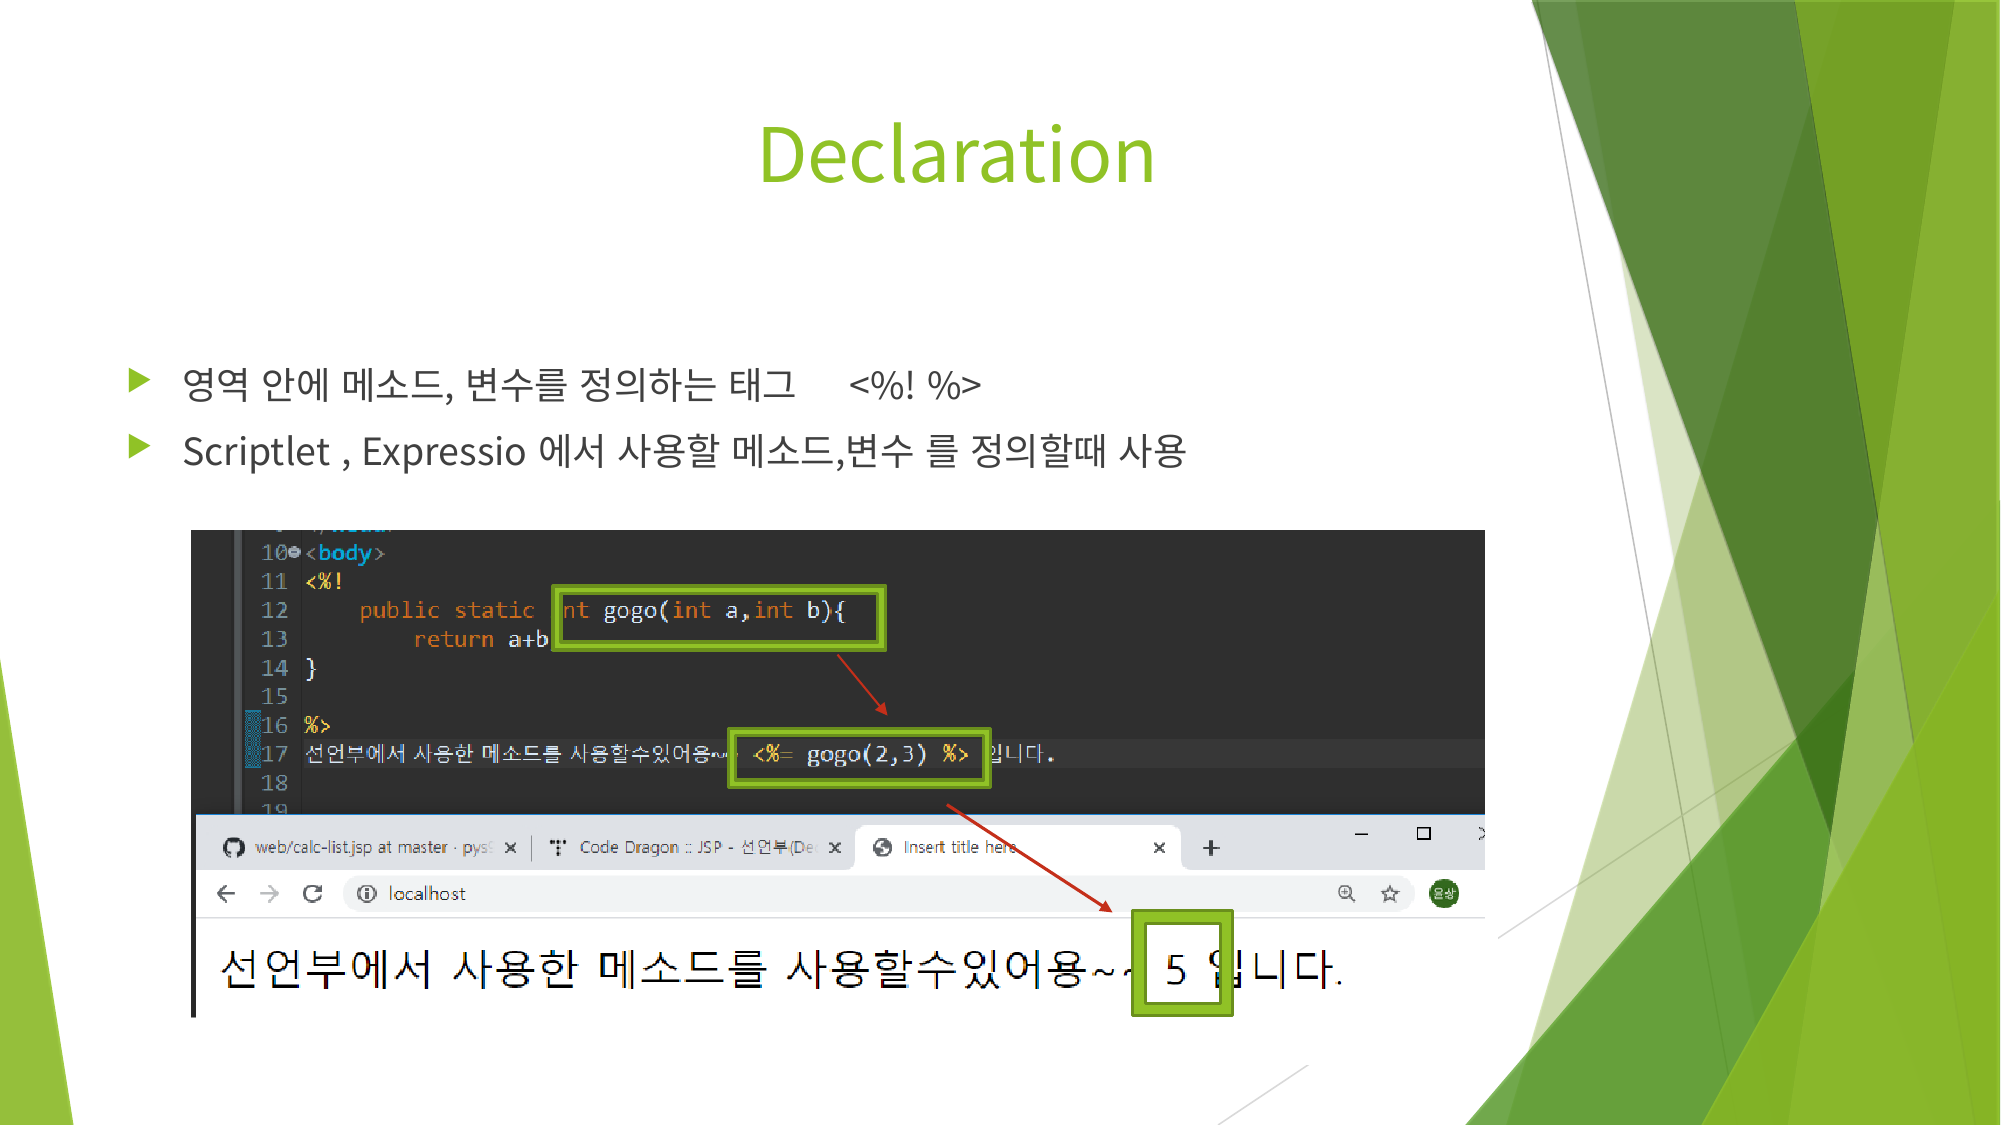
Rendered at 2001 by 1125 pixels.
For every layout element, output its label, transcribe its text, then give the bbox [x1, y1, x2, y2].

title Declaration [111, 99, 1522, 317]
picture [191, 530, 1498, 1065]
list 영역 안에 메소드, 변수를 정의하는 태그 <%! %> Scriptlet , Expressio 에서 사용할 메소드,변수 를 정의할때 사용 [111, 354, 1522, 992]
text_box [1132, 910, 1233, 1016]
text_box [553, 585, 886, 651]
text_box [728, 728, 991, 788]
